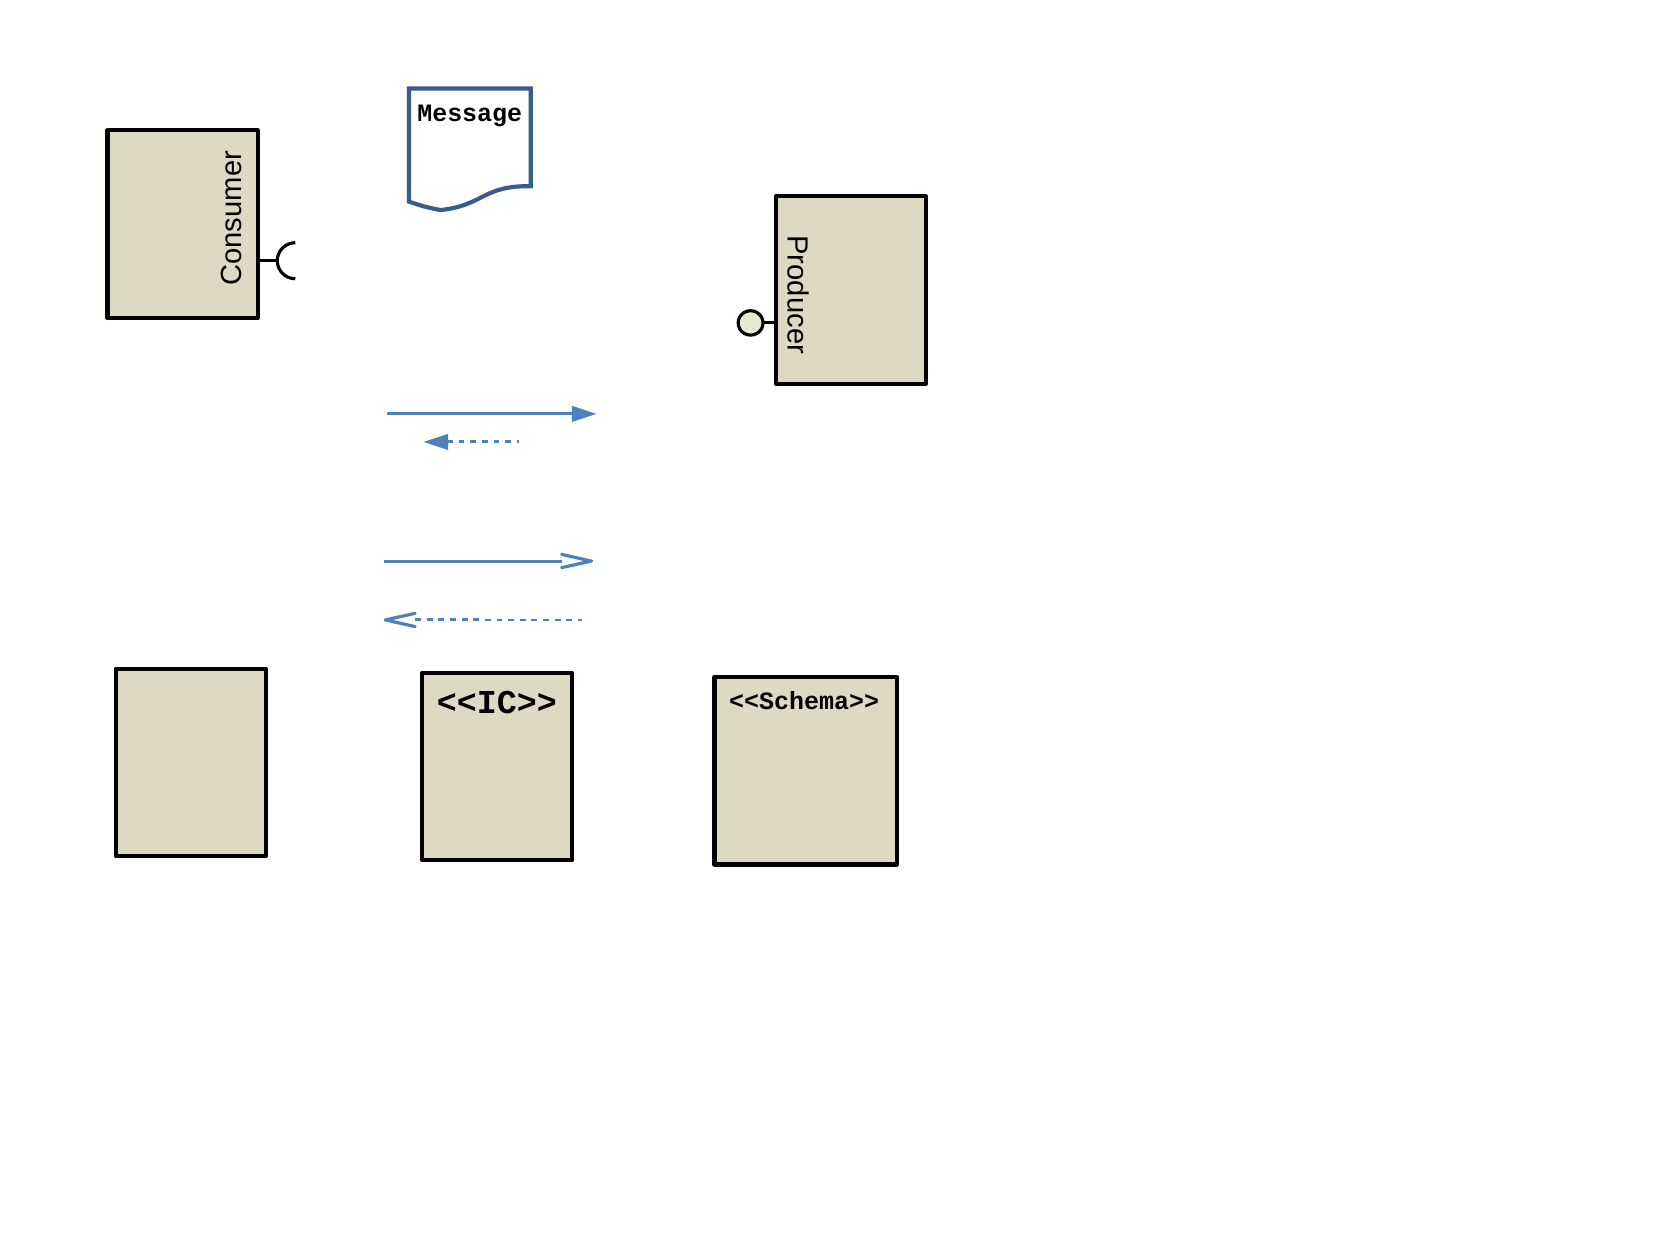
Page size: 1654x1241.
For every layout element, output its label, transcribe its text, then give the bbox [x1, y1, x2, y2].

text_box Producer [773, 210, 825, 370]
text_box [738, 310, 764, 336]
text_box [115, 668, 266, 857]
text_box [107, 130, 258, 318]
text_box <<IC>> [422, 672, 573, 861]
text_box [775, 196, 926, 384]
text_box <<Schema>> [714, 676, 897, 865]
text_box Message [378, 88, 562, 194]
text_box Consumer [204, 135, 255, 311]
text_box [408, 194, 489, 211]
